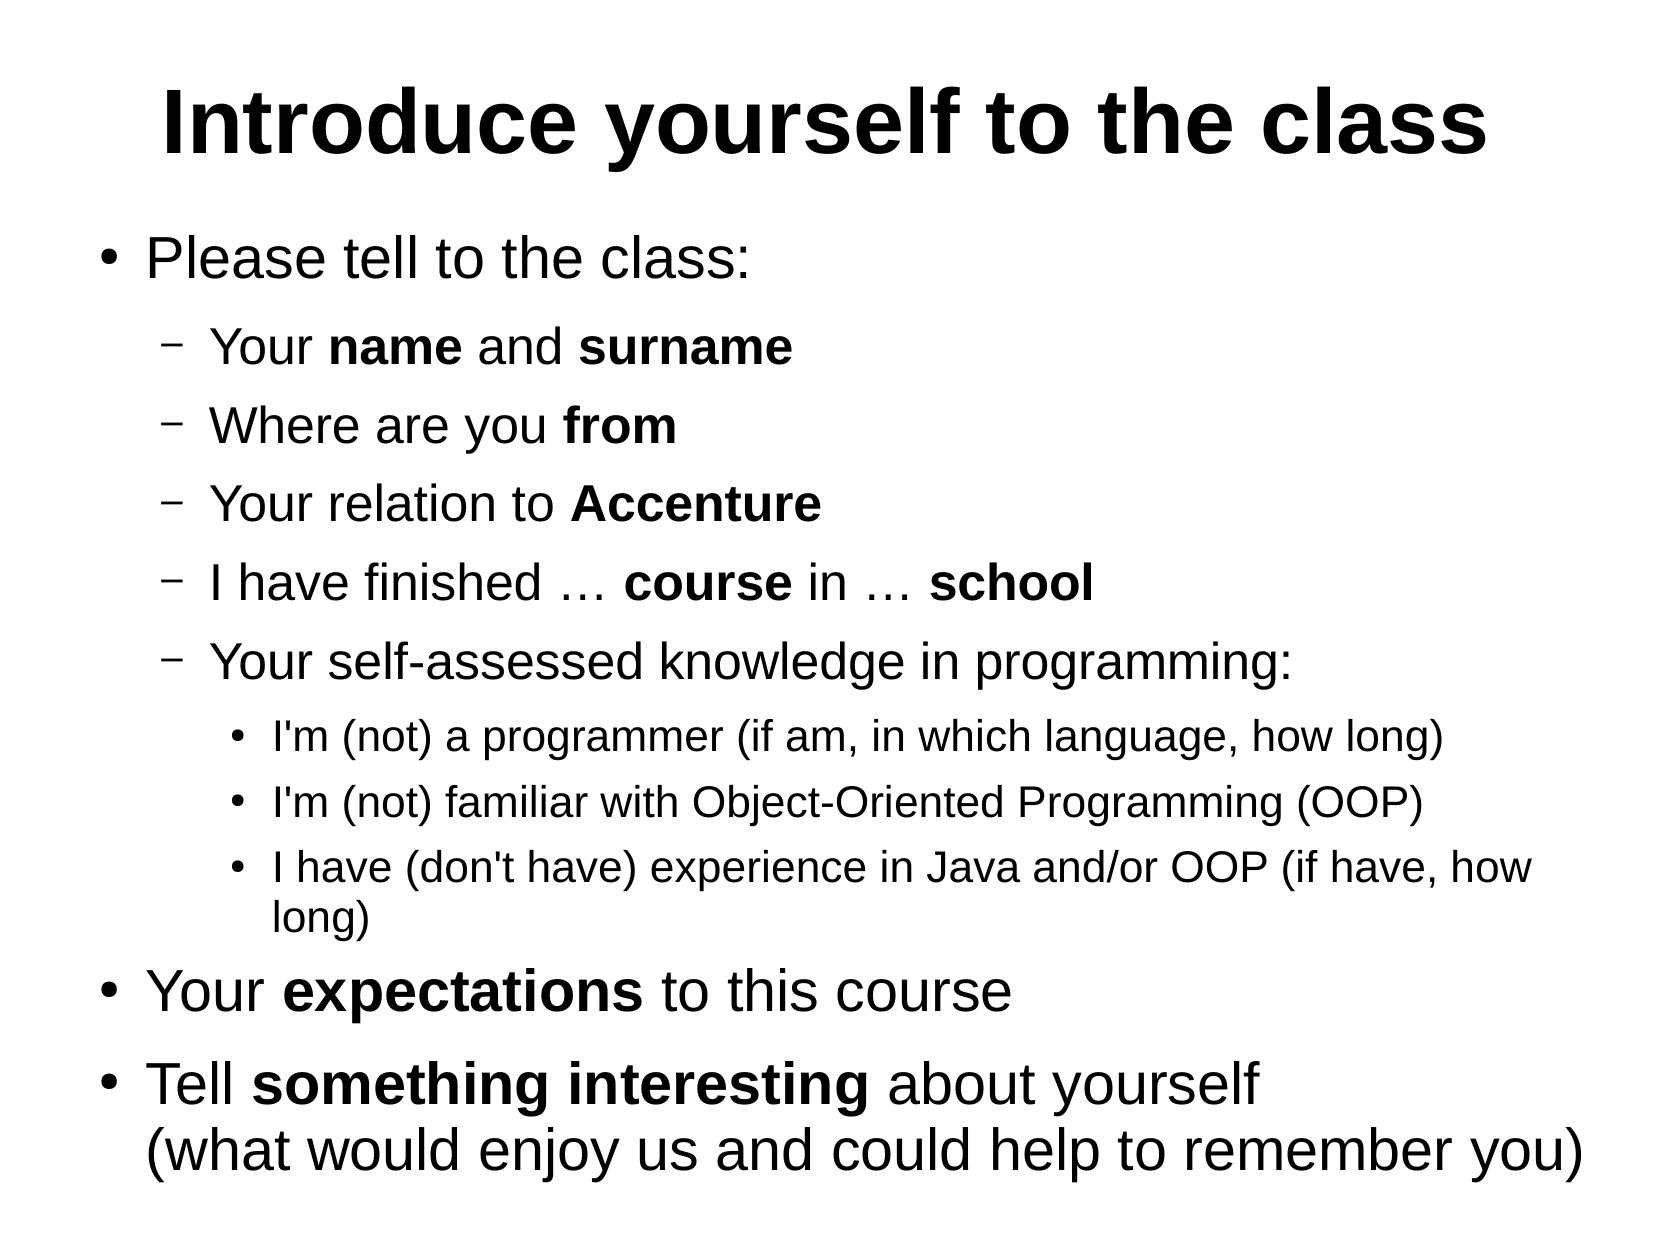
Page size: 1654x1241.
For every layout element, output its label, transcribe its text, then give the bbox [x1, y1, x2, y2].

list Please tell to the class: Your name and surname Where are you from Your relation to Accenture I have finished … course in … school Your self-assessed knowledge in programming: I'm (not) a programmer (if am, in which language, how long) I'm (not) familiar with Object-Oriented Programming (OOP) I have (don't have) experience in Java and/or OOP (if have, how long) Your expectations to this course Tell something interesting about yourself (what would enjoy us and could help to remember you) [82, 225, 1606, 1186]
title Introduce yourself to the class [82, 49, 1571, 196]
